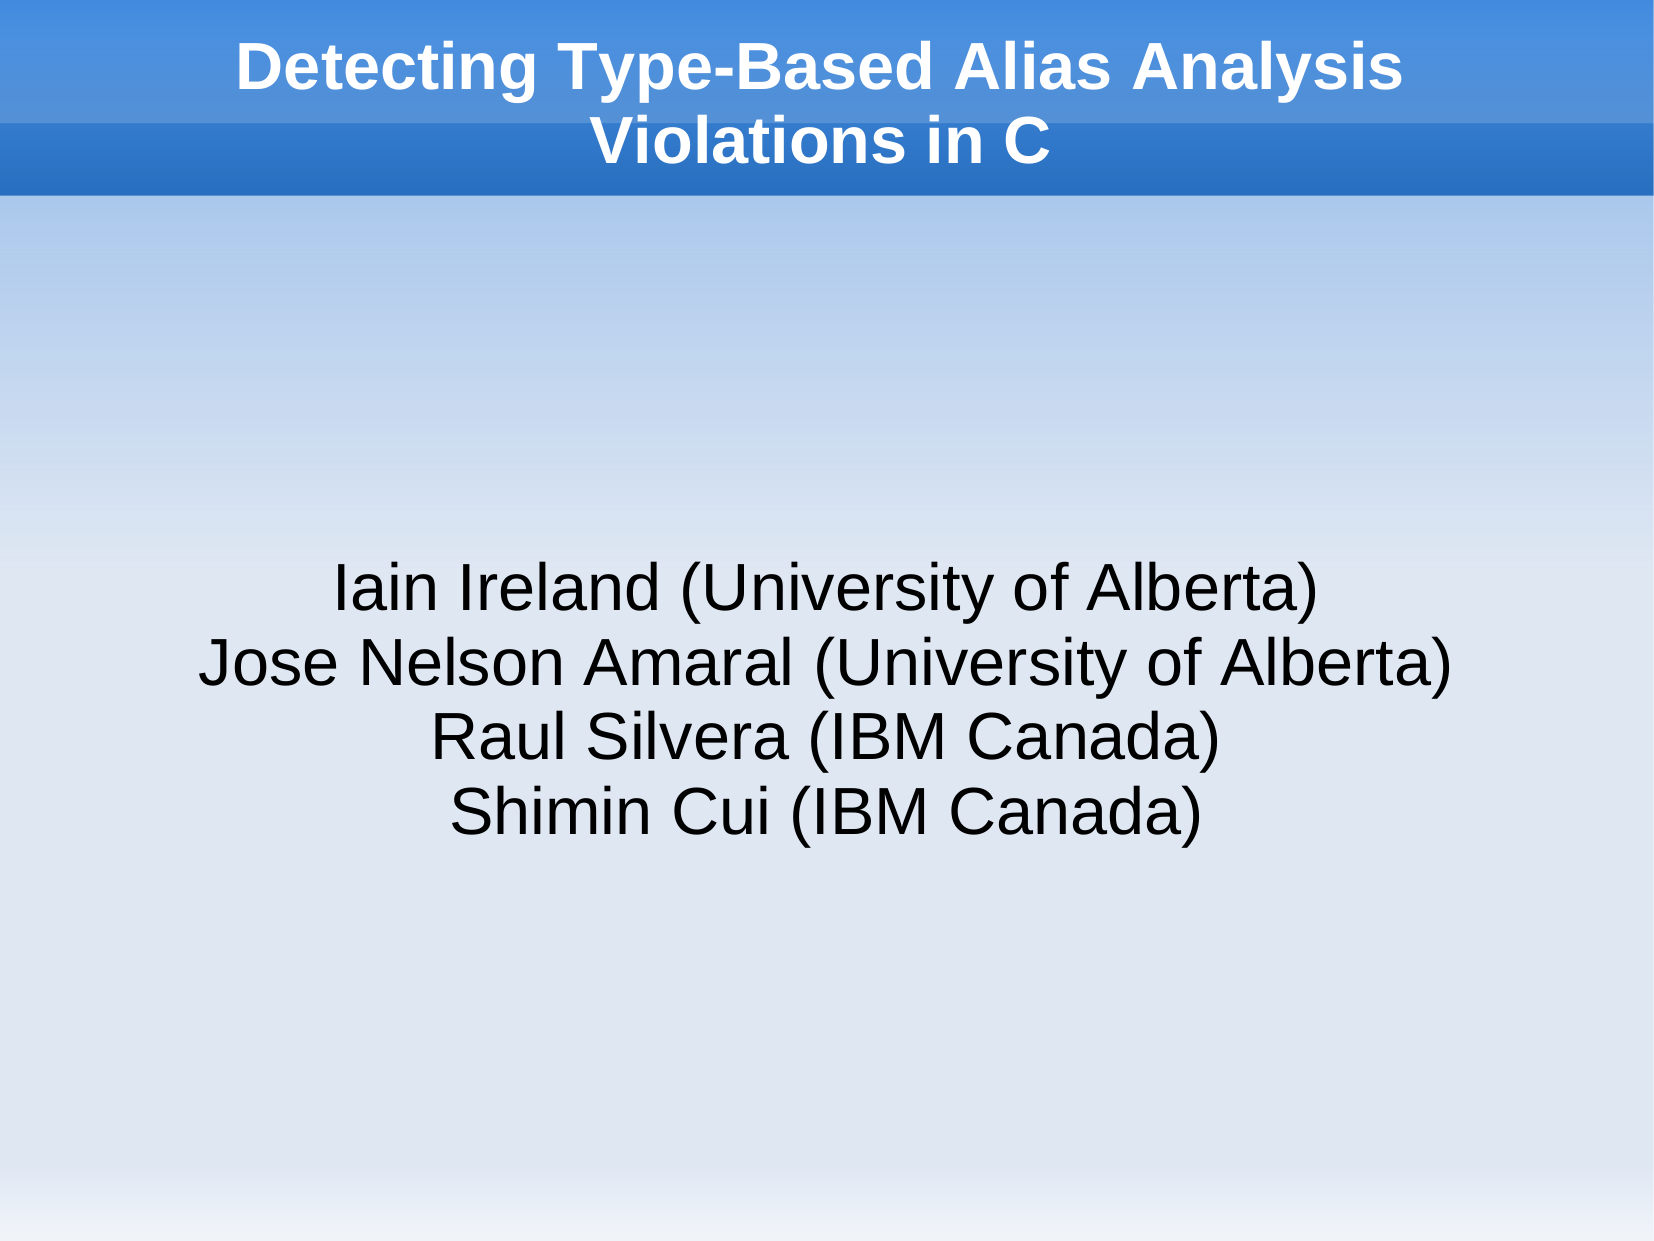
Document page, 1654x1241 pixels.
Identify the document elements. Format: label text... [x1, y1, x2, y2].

title Detecting Type-Based Alias Analysis Violations in C [76, 0, 1565, 208]
subtitle Iain Ireland (University of Alberta) Jose Nelson Amaral (University of Alberta) Raul Silvera (IBM Canada) Shimin Cui (IBM Canada) [82, 290, 1571, 1109]
picture [0, 0, 1654, 1241]
